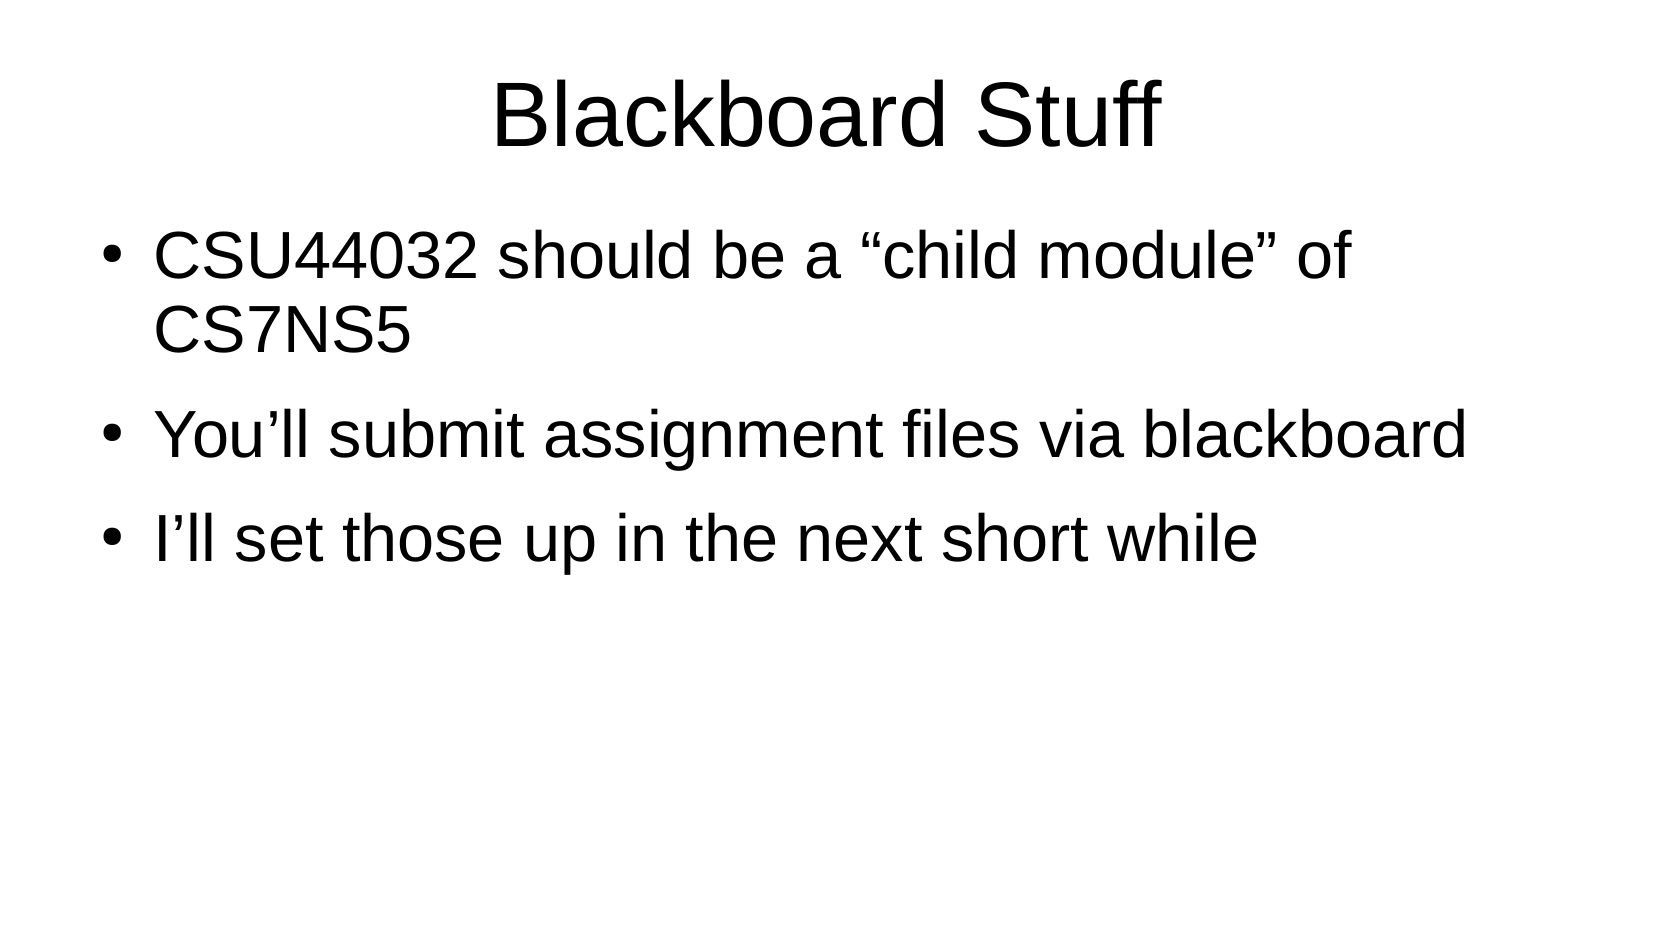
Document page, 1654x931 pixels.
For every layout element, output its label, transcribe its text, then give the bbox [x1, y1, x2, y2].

title Blackboard Stuff [82, 37, 1571, 193]
list CSU44032 should be a “child module” of CS7NS5 You’ll submit assignment files via blackboard I’ll set those up in the next short while [82, 217, 1571, 758]
